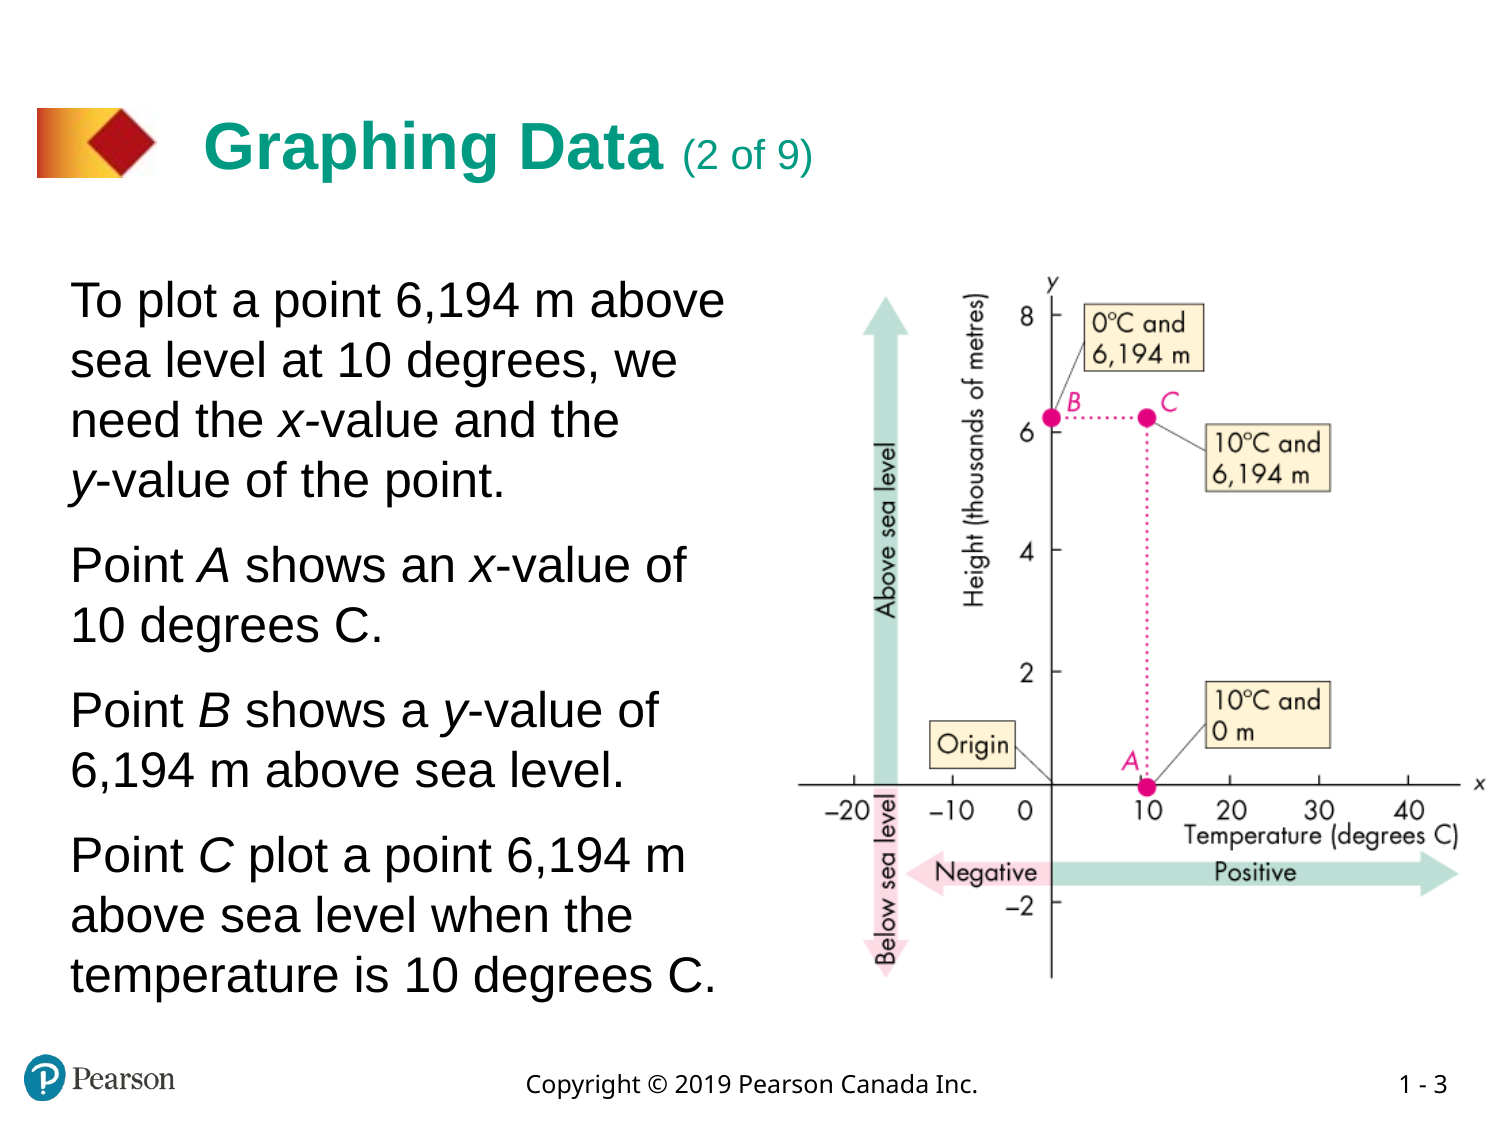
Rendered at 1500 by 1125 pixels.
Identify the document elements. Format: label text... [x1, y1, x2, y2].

list To plot a point 6,194 m above sea level at 10 degrees, we need the x-value and the y-value of the point. Point A shows an x-value of 10 degrees C. Point B shows a y-value of 6,194 m above sea level. Point C plot a point 6,194 m above sea level when the temperature is 10 degrees C. [37, 259, 748, 1038]
title Graphing Data (2 of 9) [188, 50, 1364, 236]
picture [31, 1063, 59, 1095]
picture [787, 262, 1496, 993]
picture [24, 1084, 35, 1101]
picture [49, 1054, 175, 1101]
picture [24, 1054, 43, 1074]
picture [37, 108, 157, 178]
